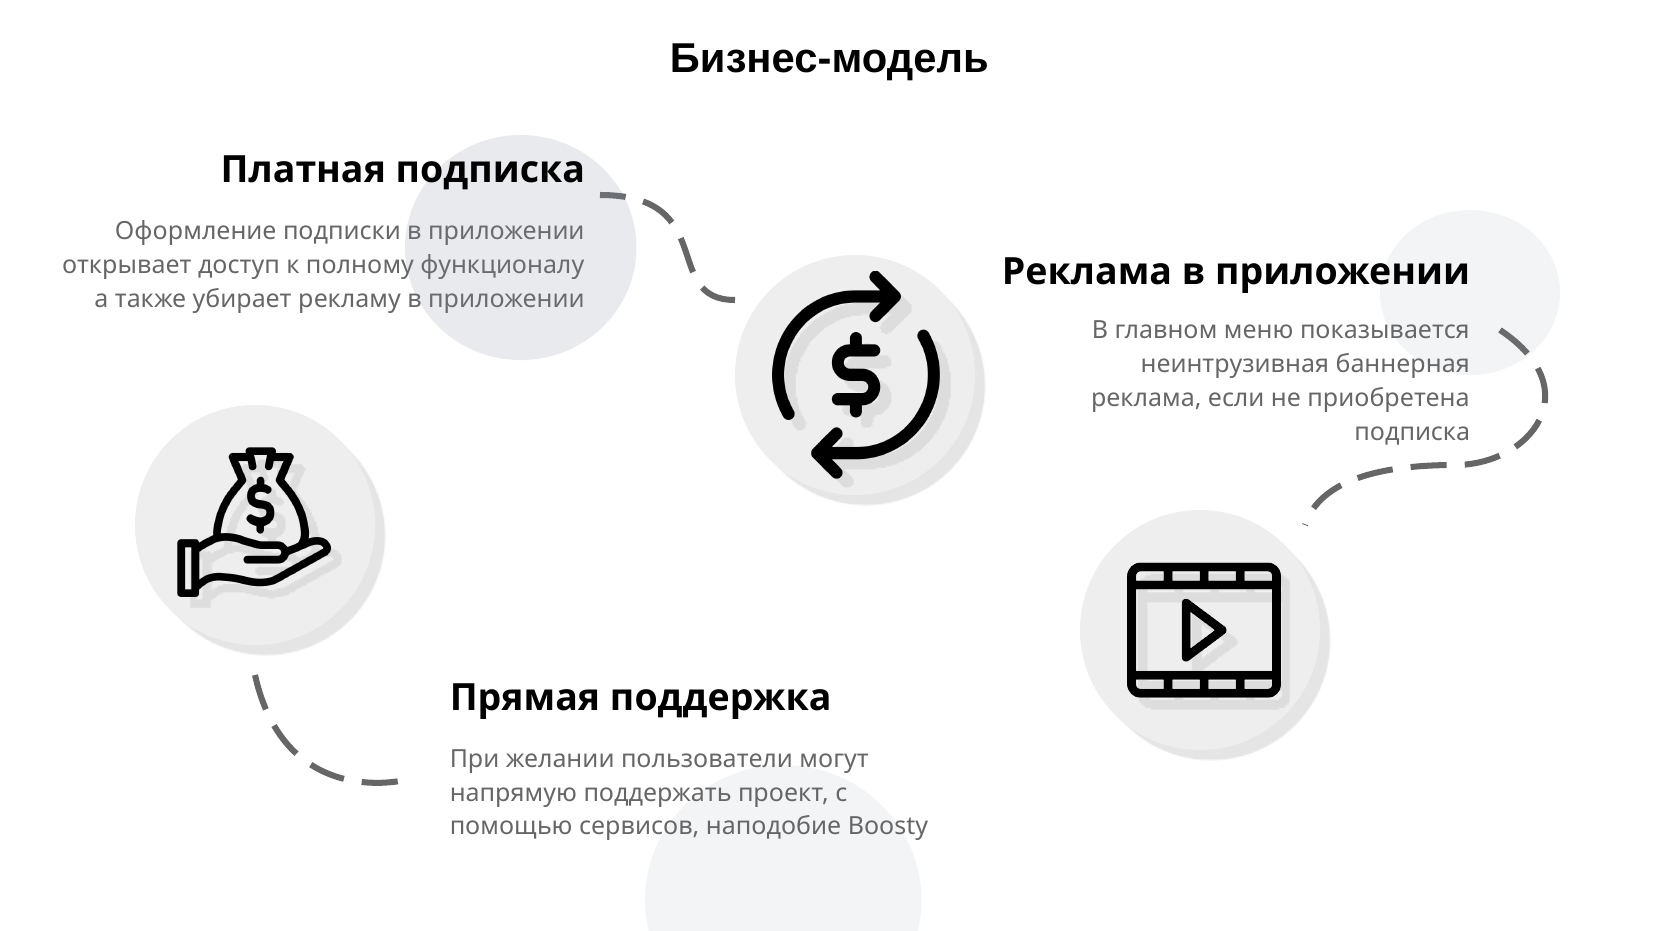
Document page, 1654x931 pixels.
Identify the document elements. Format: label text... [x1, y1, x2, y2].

text_box Прямая поддержка [435, 662, 886, 780]
text_box При желании пользователи могут напрямую поддержать проект, с помощью сервисов, наподобие Boosty [435, 732, 991, 856]
picture [1127, 553, 1281, 707]
text_box Оформление подписки в приложении открывает доступ к полному функционалу а также убирает рекламу в приложении [29, 205, 601, 367]
text_box Платная подписка [177, 135, 601, 252]
text_box Бизнес-модель [655, 27, 1004, 89]
picture [752, 271, 959, 479]
picture [160, 428, 348, 616]
text_box Реклама в приложении [974, 237, 1486, 325]
text_box В главном меню показывается неинтрузивная баннерная реклама, если не приобретена подписка [1035, 325, 1486, 456]
text_box [405, 166, 637, 361]
